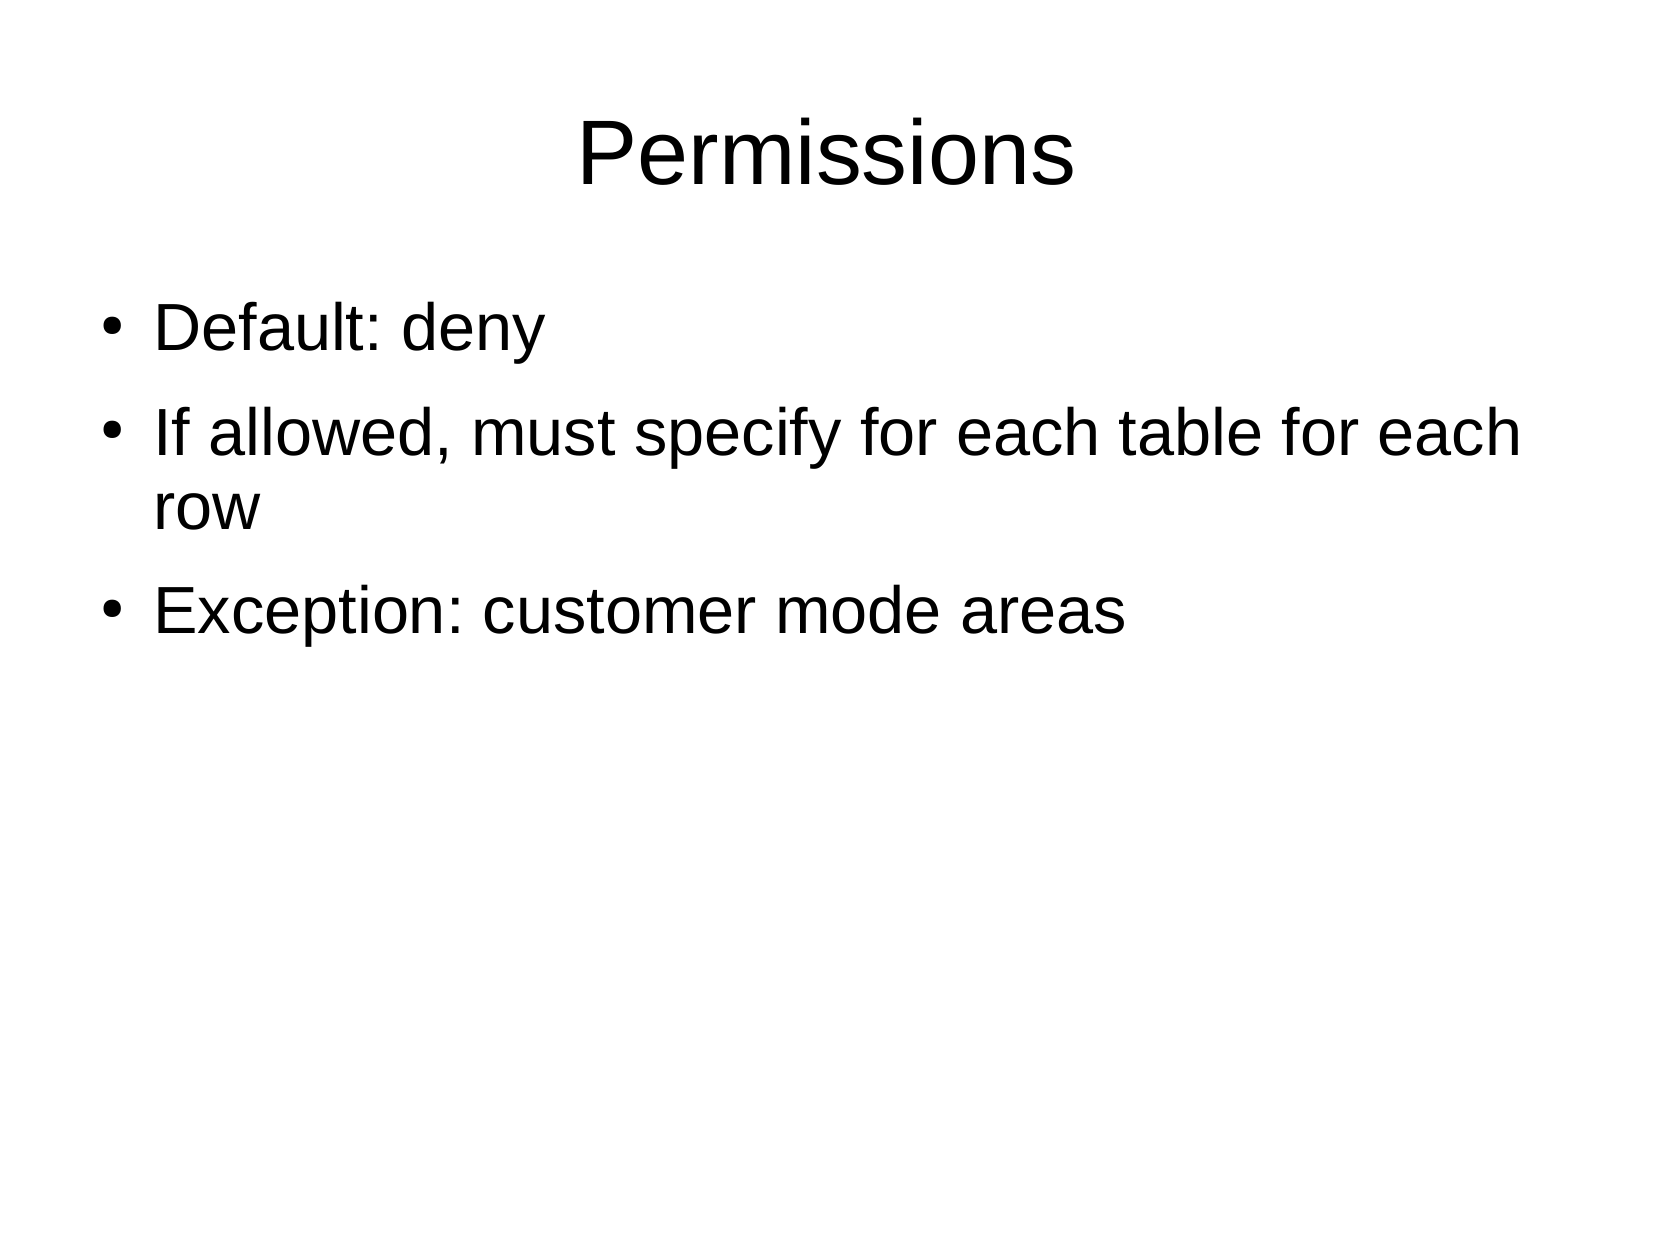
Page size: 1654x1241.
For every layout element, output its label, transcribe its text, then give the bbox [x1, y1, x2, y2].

title Permissions [82, 49, 1571, 257]
list Default: deny If allowed, must specify for each table for each row Exception: customer mode areas [82, 290, 1538, 1010]
